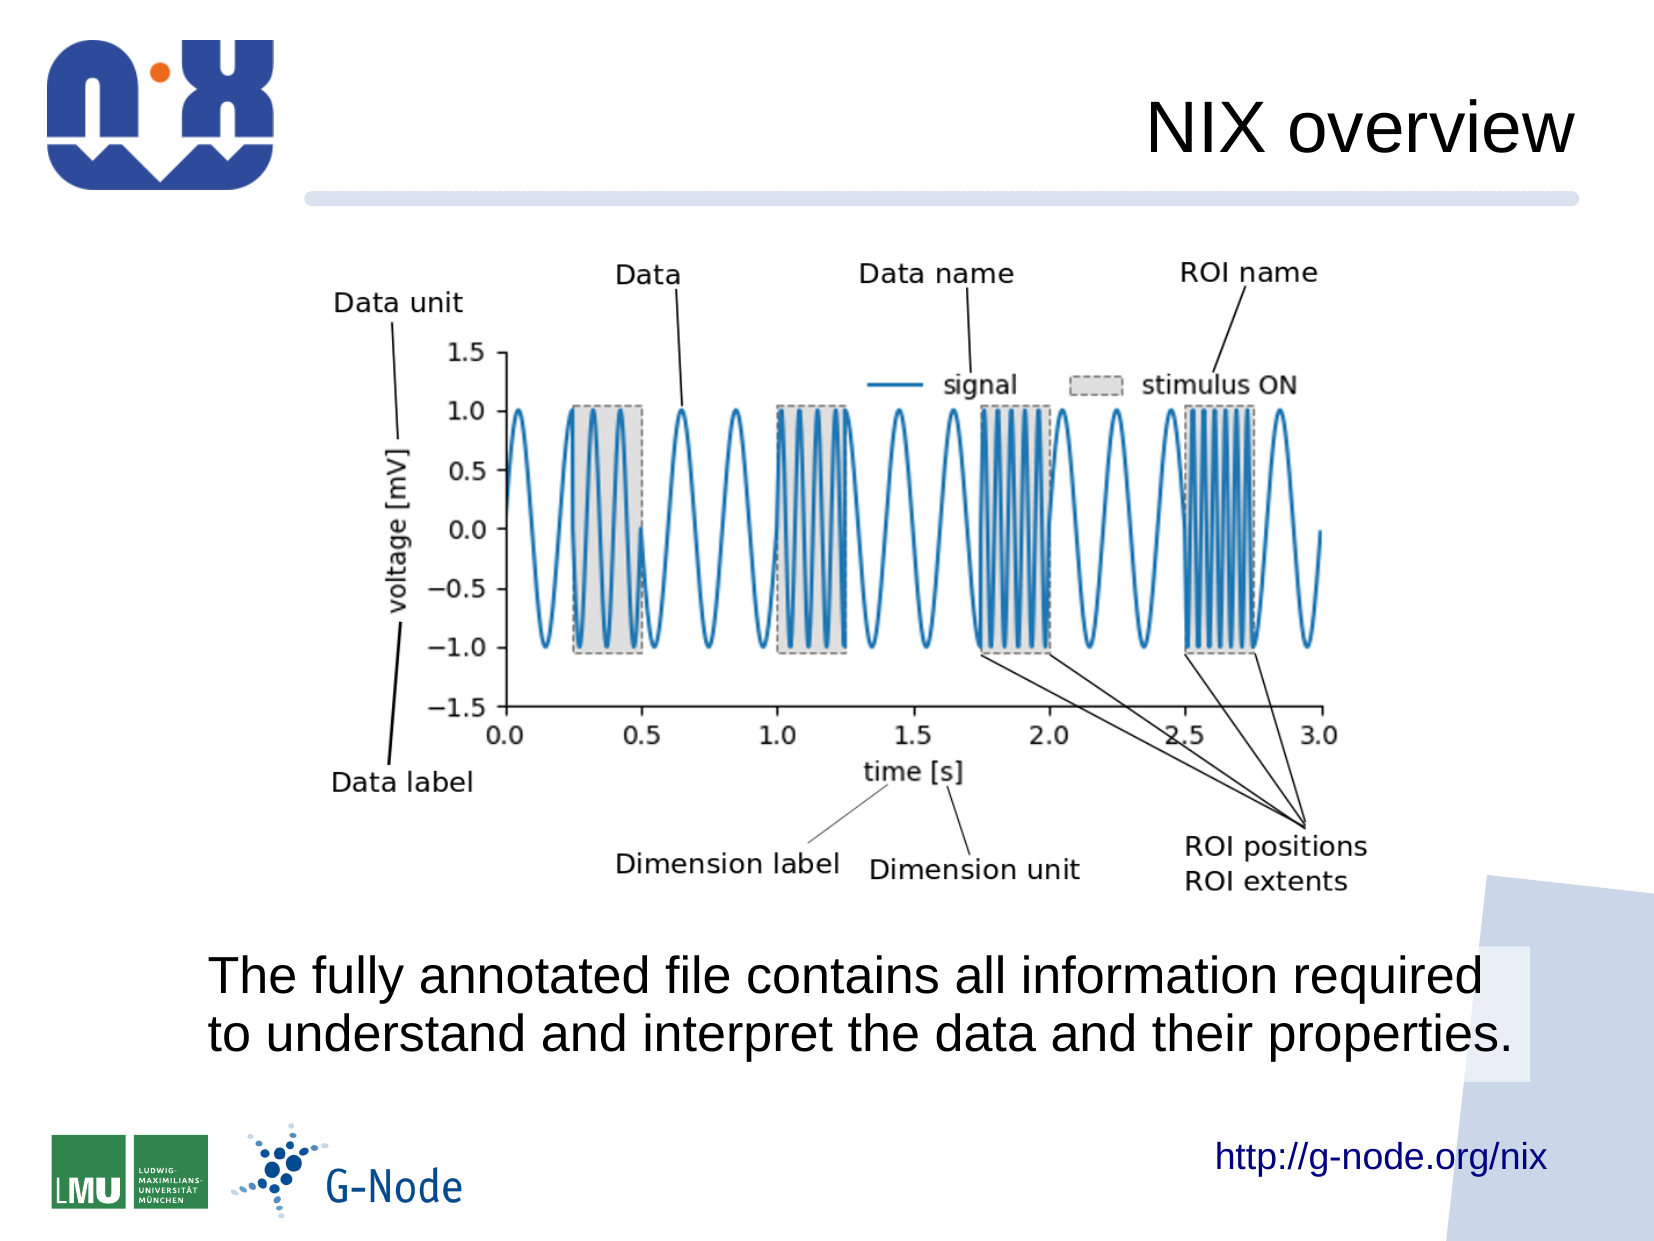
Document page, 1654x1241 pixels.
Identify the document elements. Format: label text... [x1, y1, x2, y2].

list The fully annotated file contains all information required to understand and interpret the data and their properties. [207, 946, 1531, 1082]
text_box http://g-node.org/nix [1200, 1128, 1576, 1189]
picture [333, 261, 1372, 892]
picture [47, 40, 274, 190]
picture [230, 1123, 467, 1219]
text_box NIX overview [87, 30, 1576, 226]
